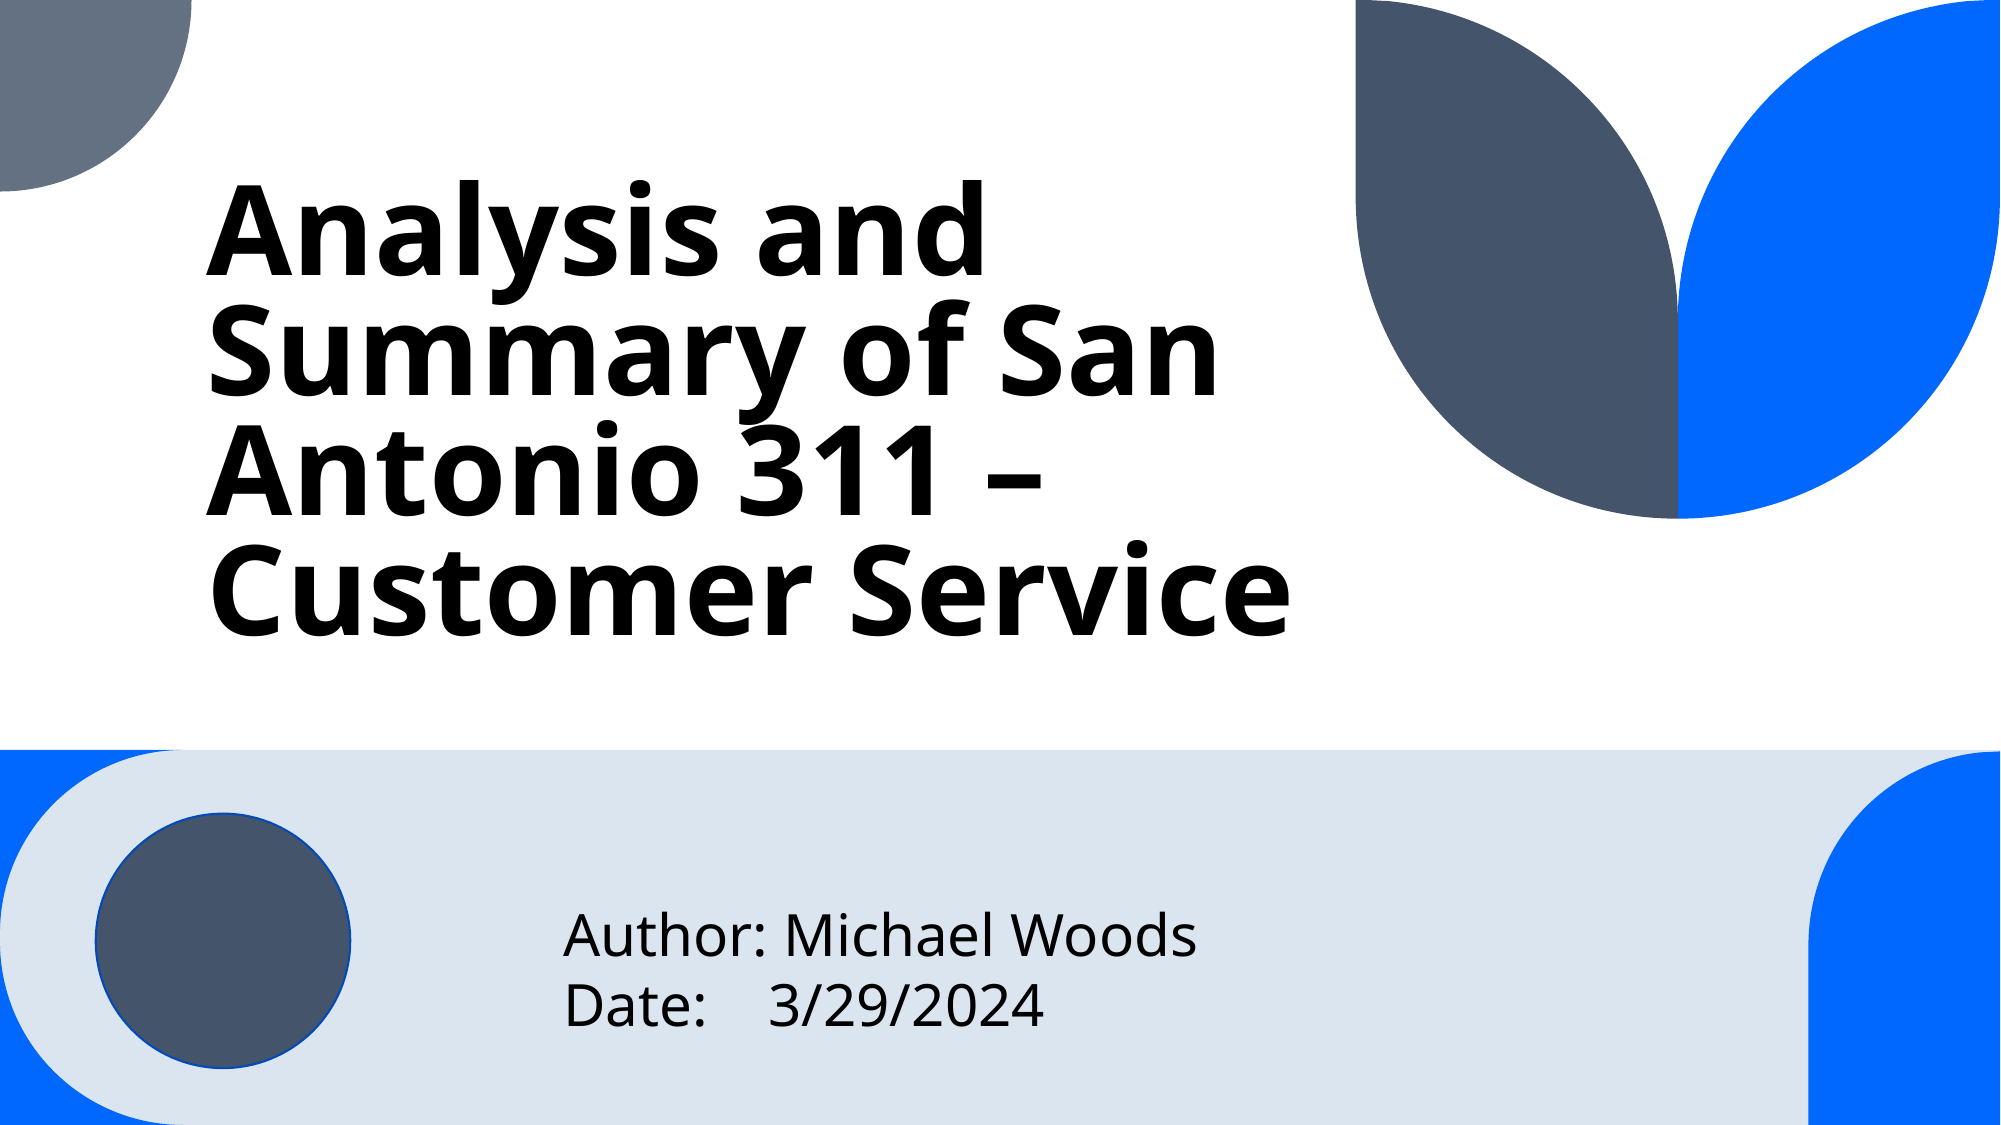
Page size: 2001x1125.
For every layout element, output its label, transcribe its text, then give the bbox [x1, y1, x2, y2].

title Analysis and Summary of San Antonio 311 – Customer Service [191, 38, 1356, 667]
text_box Author: Michael Woods Date: 3/29/2024 [548, 890, 1264, 1047]
